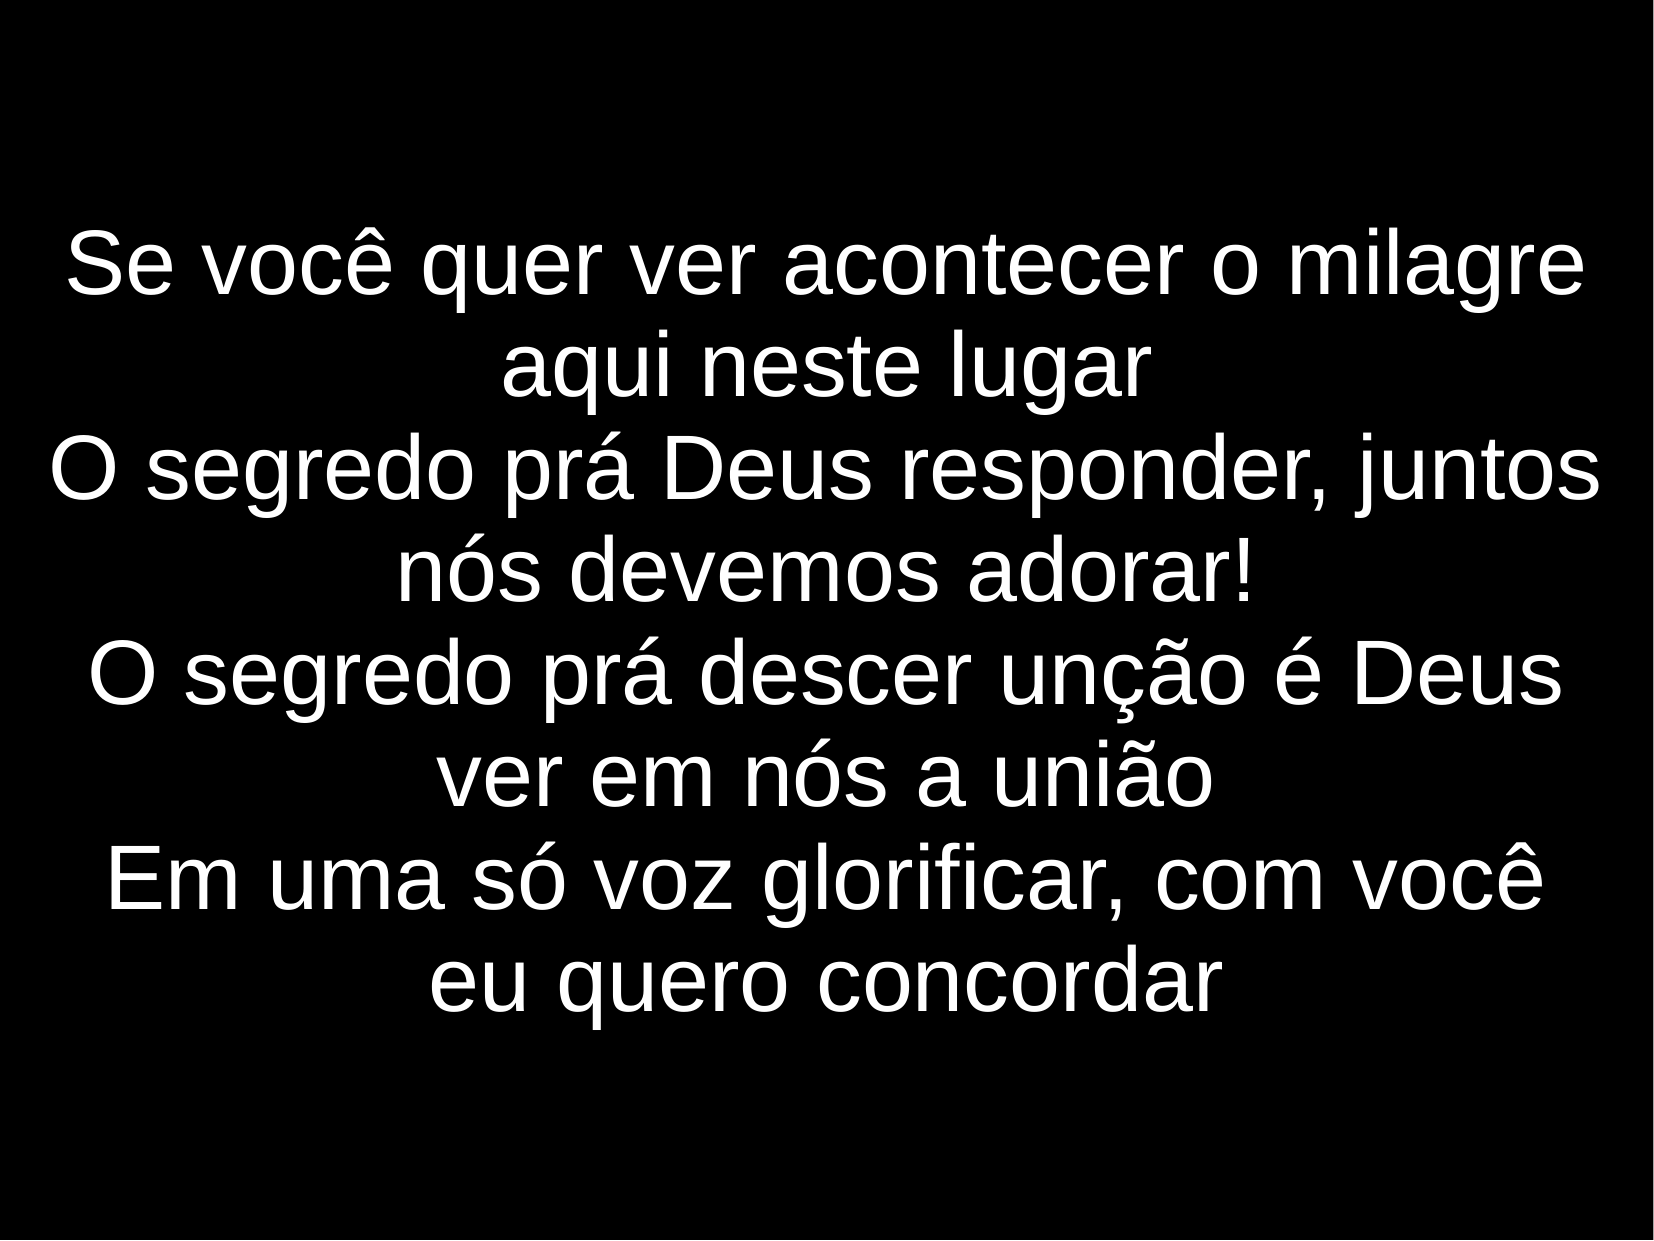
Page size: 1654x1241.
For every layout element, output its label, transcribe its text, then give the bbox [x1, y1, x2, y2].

subtitle Se você quer ver acontecer o milagre aqui neste lugar O segredo prá Deus responder, juntos nós devemos adorar! O segredo prá descer unção é Deus ver em nós a união Em uma só voz glorificar, com você eu quero concordar [47, 49, 1607, 1193]
